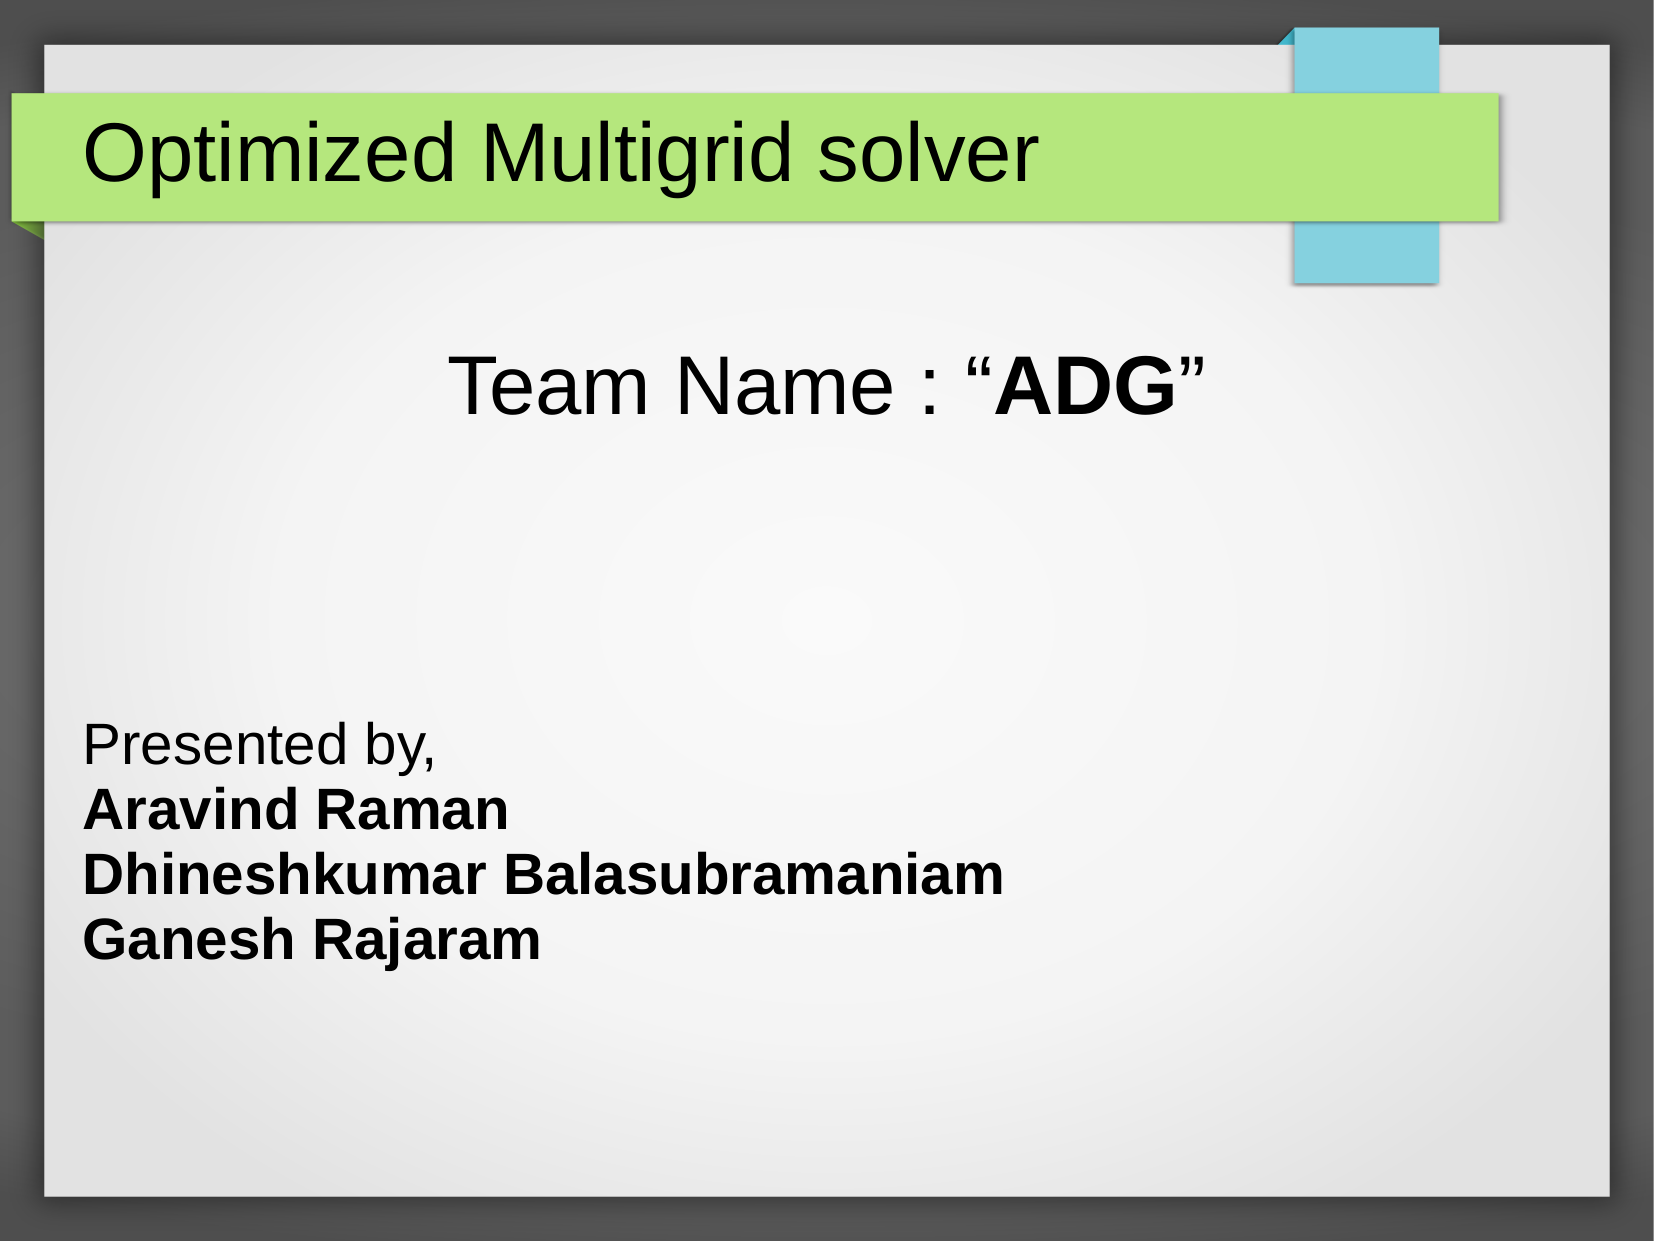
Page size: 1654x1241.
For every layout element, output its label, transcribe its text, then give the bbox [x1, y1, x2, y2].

picture [0, 0, 1654, 1241]
subtitle Team Name : “ADG” Presented by, Aravind Raman Dhineshkumar Balasubramaniam Ganesh Rajaram [82, 296, 1571, 1016]
title Optimized Multigrid solver [82, 49, 1571, 257]
